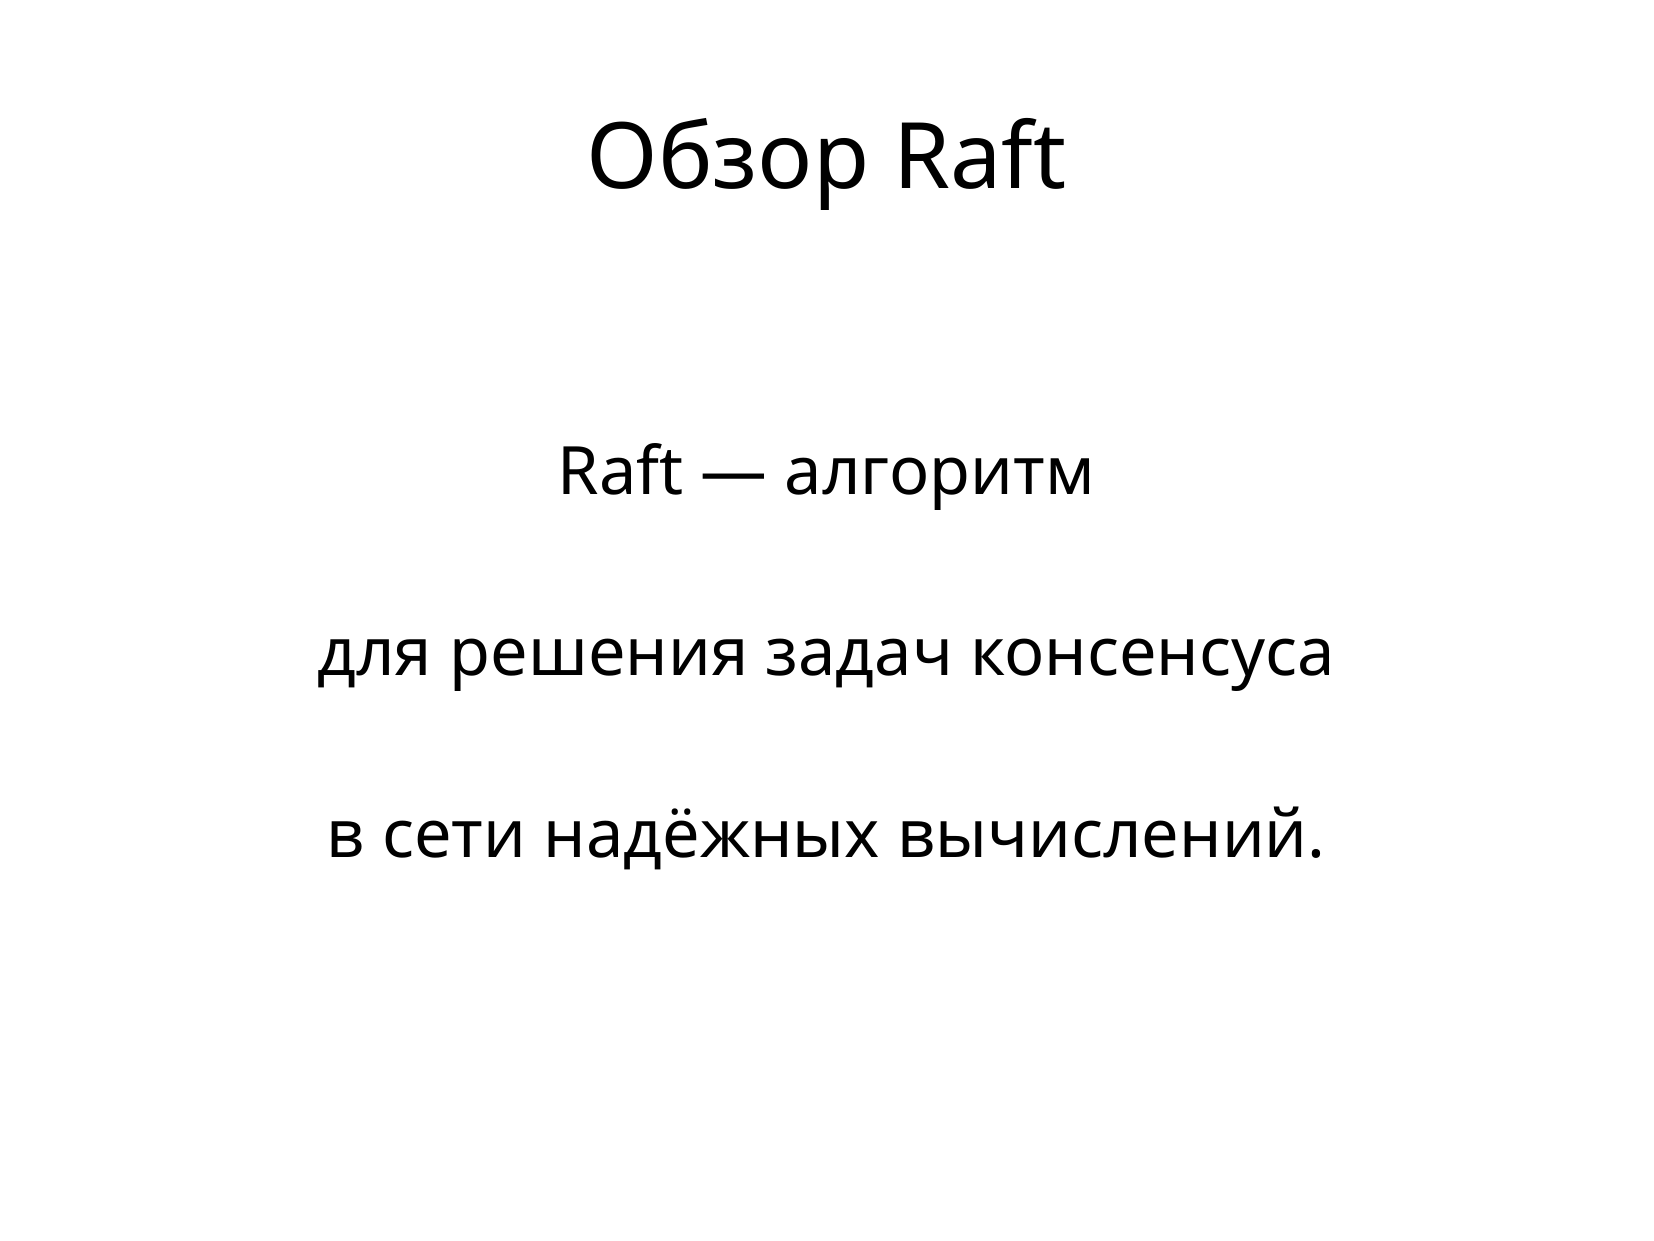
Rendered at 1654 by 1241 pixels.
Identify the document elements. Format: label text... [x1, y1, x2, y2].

title Обзор Raft [82, 49, 1571, 257]
subtitle Raft — алгоритм для решения задач консенсуса в сети надёжных вычислений. [82, 290, 1571, 1010]
